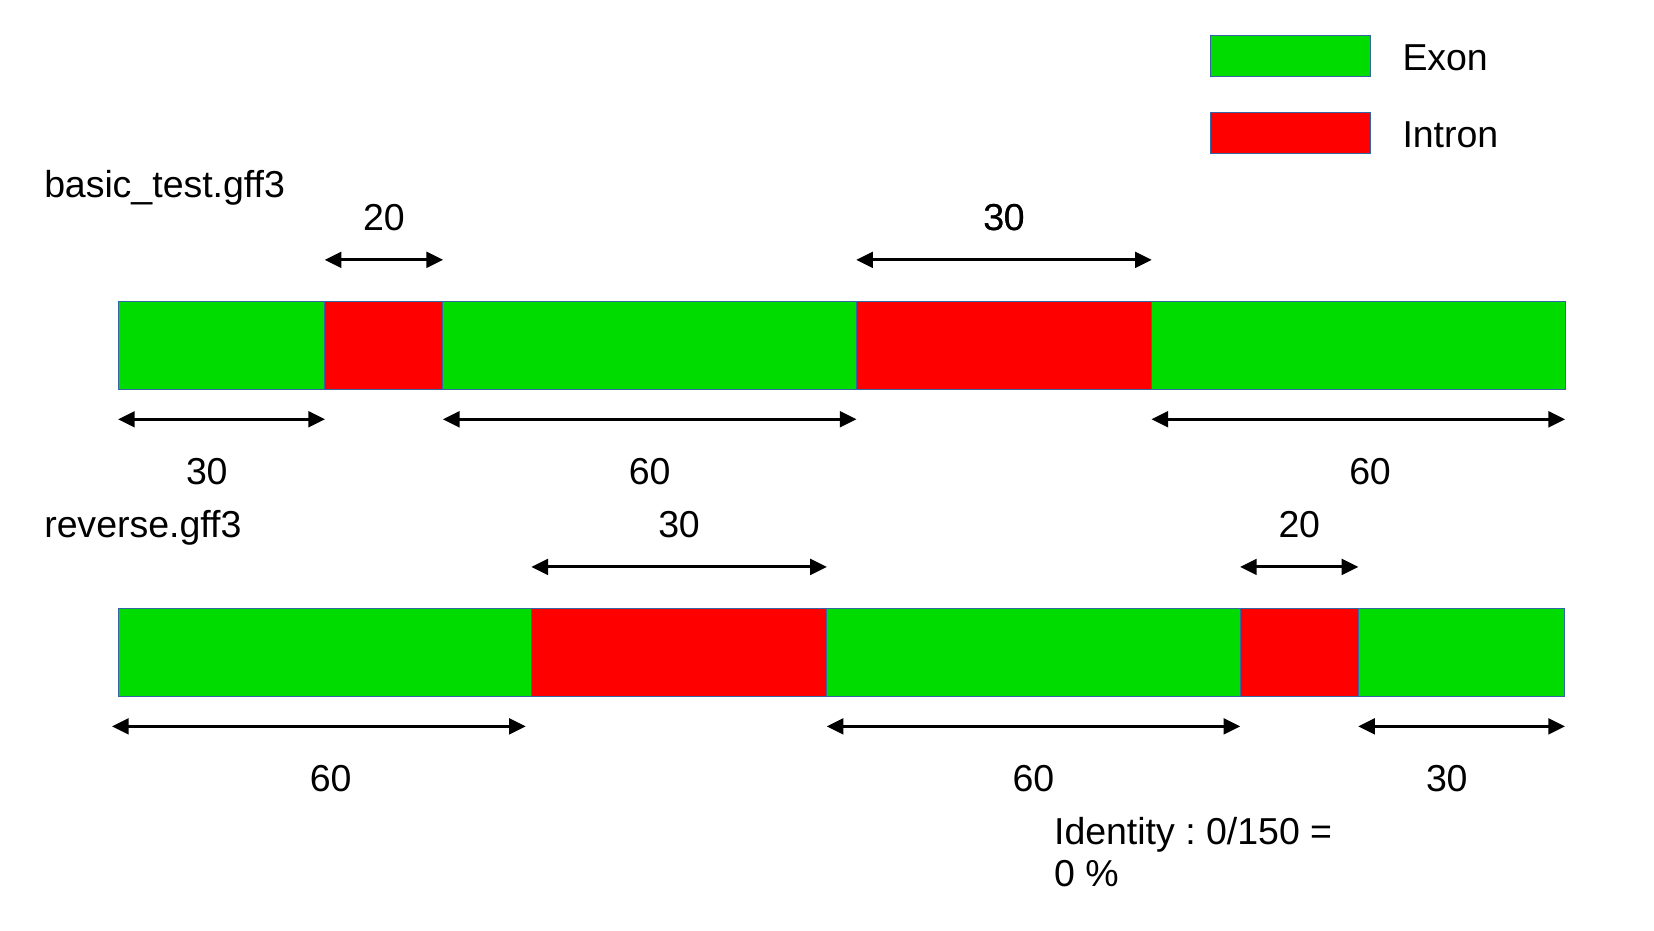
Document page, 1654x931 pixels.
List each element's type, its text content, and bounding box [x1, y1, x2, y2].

text_box 60 [1281, 442, 1459, 500]
text_box 30 [1358, 750, 1536, 807]
text_box 60 [242, 750, 420, 807]
text_box 60 [944, 750, 1123, 807]
text_box Identity : 0/150 = 0 % [1039, 803, 1394, 902]
text_box [118, 608, 1565, 697]
text_box 30 [590, 496, 768, 553]
text_box reverse.gff3 [29, 496, 473, 553]
text_box basic_test.gff3 [29, 155, 473, 213]
text_box 30 [118, 442, 296, 500]
text_box [118, 301, 1566, 390]
text_box 30 [915, 188, 1093, 246]
text_box Intron [1387, 106, 1536, 164]
text_box [1210, 35, 1371, 77]
text_box Exon [1387, 29, 1536, 87]
text_box [1210, 112, 1371, 154]
text_box 20 [295, 188, 473, 246]
text_box 20 [1210, 496, 1388, 553]
text_box 60 [561, 442, 739, 500]
